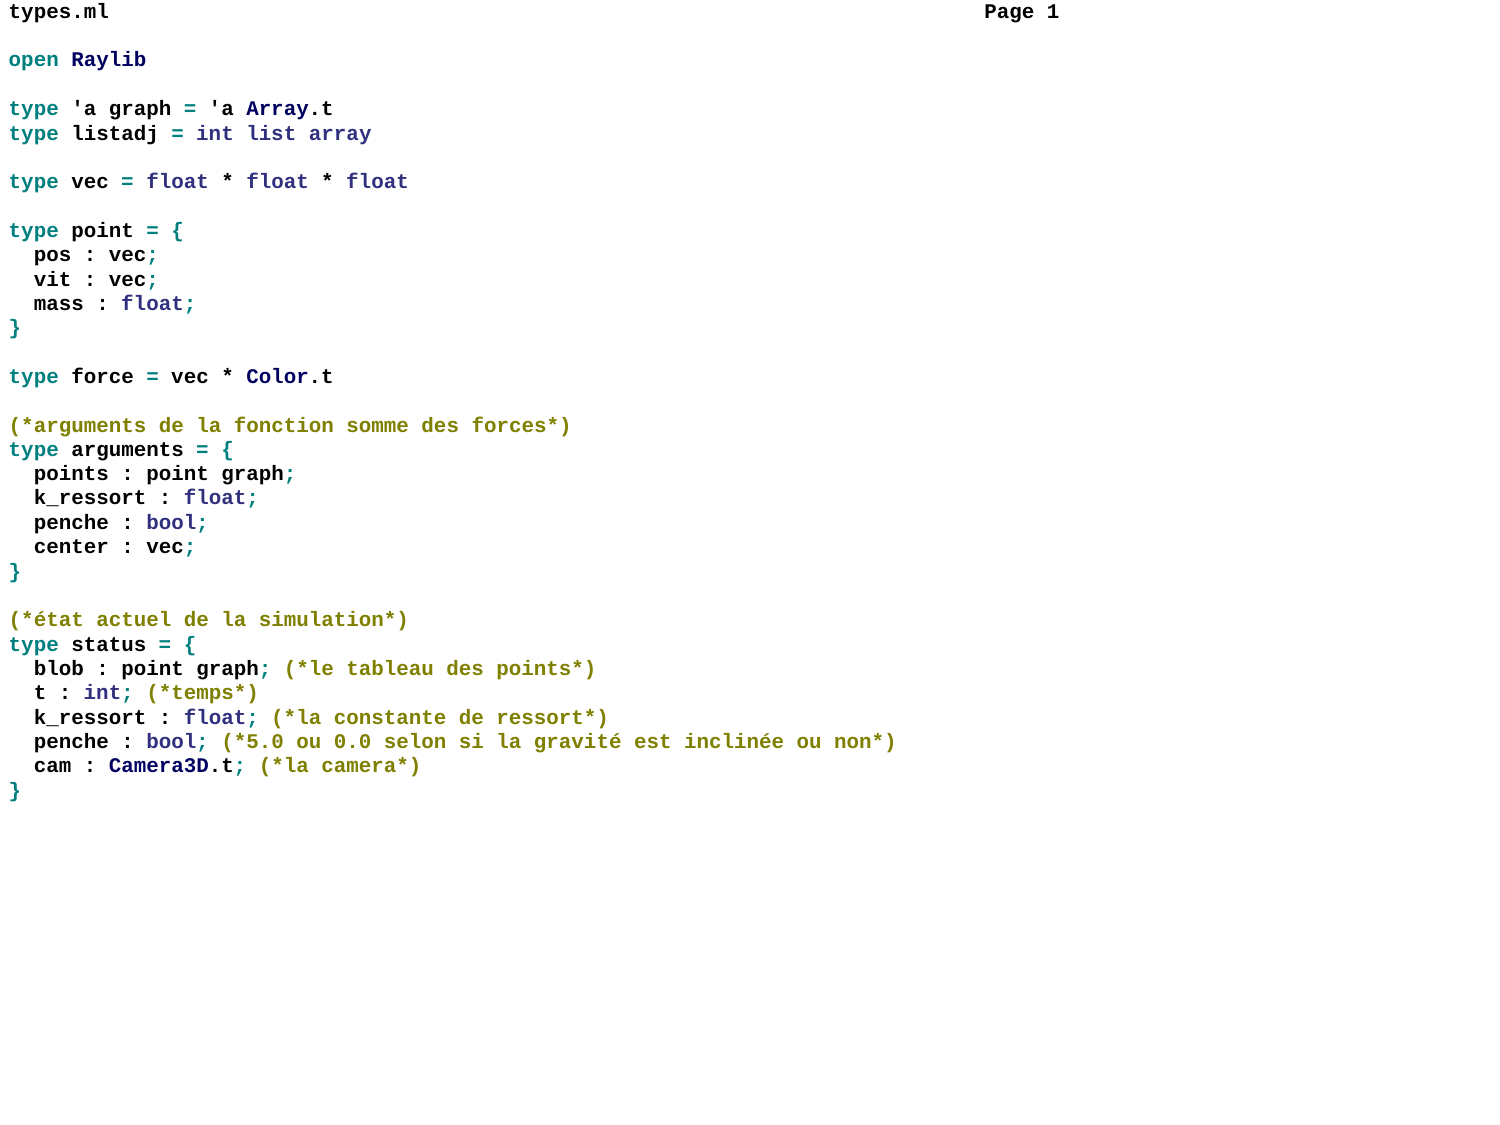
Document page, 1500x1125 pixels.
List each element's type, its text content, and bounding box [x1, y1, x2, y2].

text_box center : vec; [8, 536, 290, 566]
text_box cam : Camera3D.t; (*la camera*) [8, 755, 626, 785]
text_box type point = { [8, 220, 271, 250]
text_box vit : vec; [8, 268, 234, 293]
text_box type status = { [8, 633, 290, 658]
text_box } [8, 560, 40, 591]
text_box t : int; (*temps*) [8, 682, 383, 706]
text_box type force = vec * Color.t [8, 366, 495, 396]
text_box penche : bool; (*5.0 ou 0.0 selon si la gravité est inclinée ou non*) [8, 731, 1336, 761]
text_box type listadj = int list array [8, 122, 551, 152]
text_box blob : point graph; (*le tableau des points*) [8, 658, 888, 688]
text_box types.ml Page 1 [8, 0, 1500, 34]
text_box points : point graph; [8, 463, 439, 493]
text_box k_ressort : float; [8, 487, 365, 518]
text_box (*état actuel de la simulation*) [8, 609, 607, 639]
text_box } [8, 779, 40, 810]
text_box penche : bool; [8, 512, 308, 542]
text_box } [8, 317, 40, 347]
text_box type arguments = { [8, 439, 346, 463]
text_box type vec = float * float * float [8, 171, 551, 201]
text_box mass : float; [8, 293, 271, 323]
text_box (*arguments de la fonction somme des forces*) [8, 414, 850, 445]
text_box pos : vec; [8, 244, 234, 268]
text_box open Raylib [8, 49, 215, 79]
text_box k_ressort : float; (*la constante de ressort*) [8, 706, 888, 731]
text_box type 'a graph = 'a Array.t [8, 98, 495, 122]
